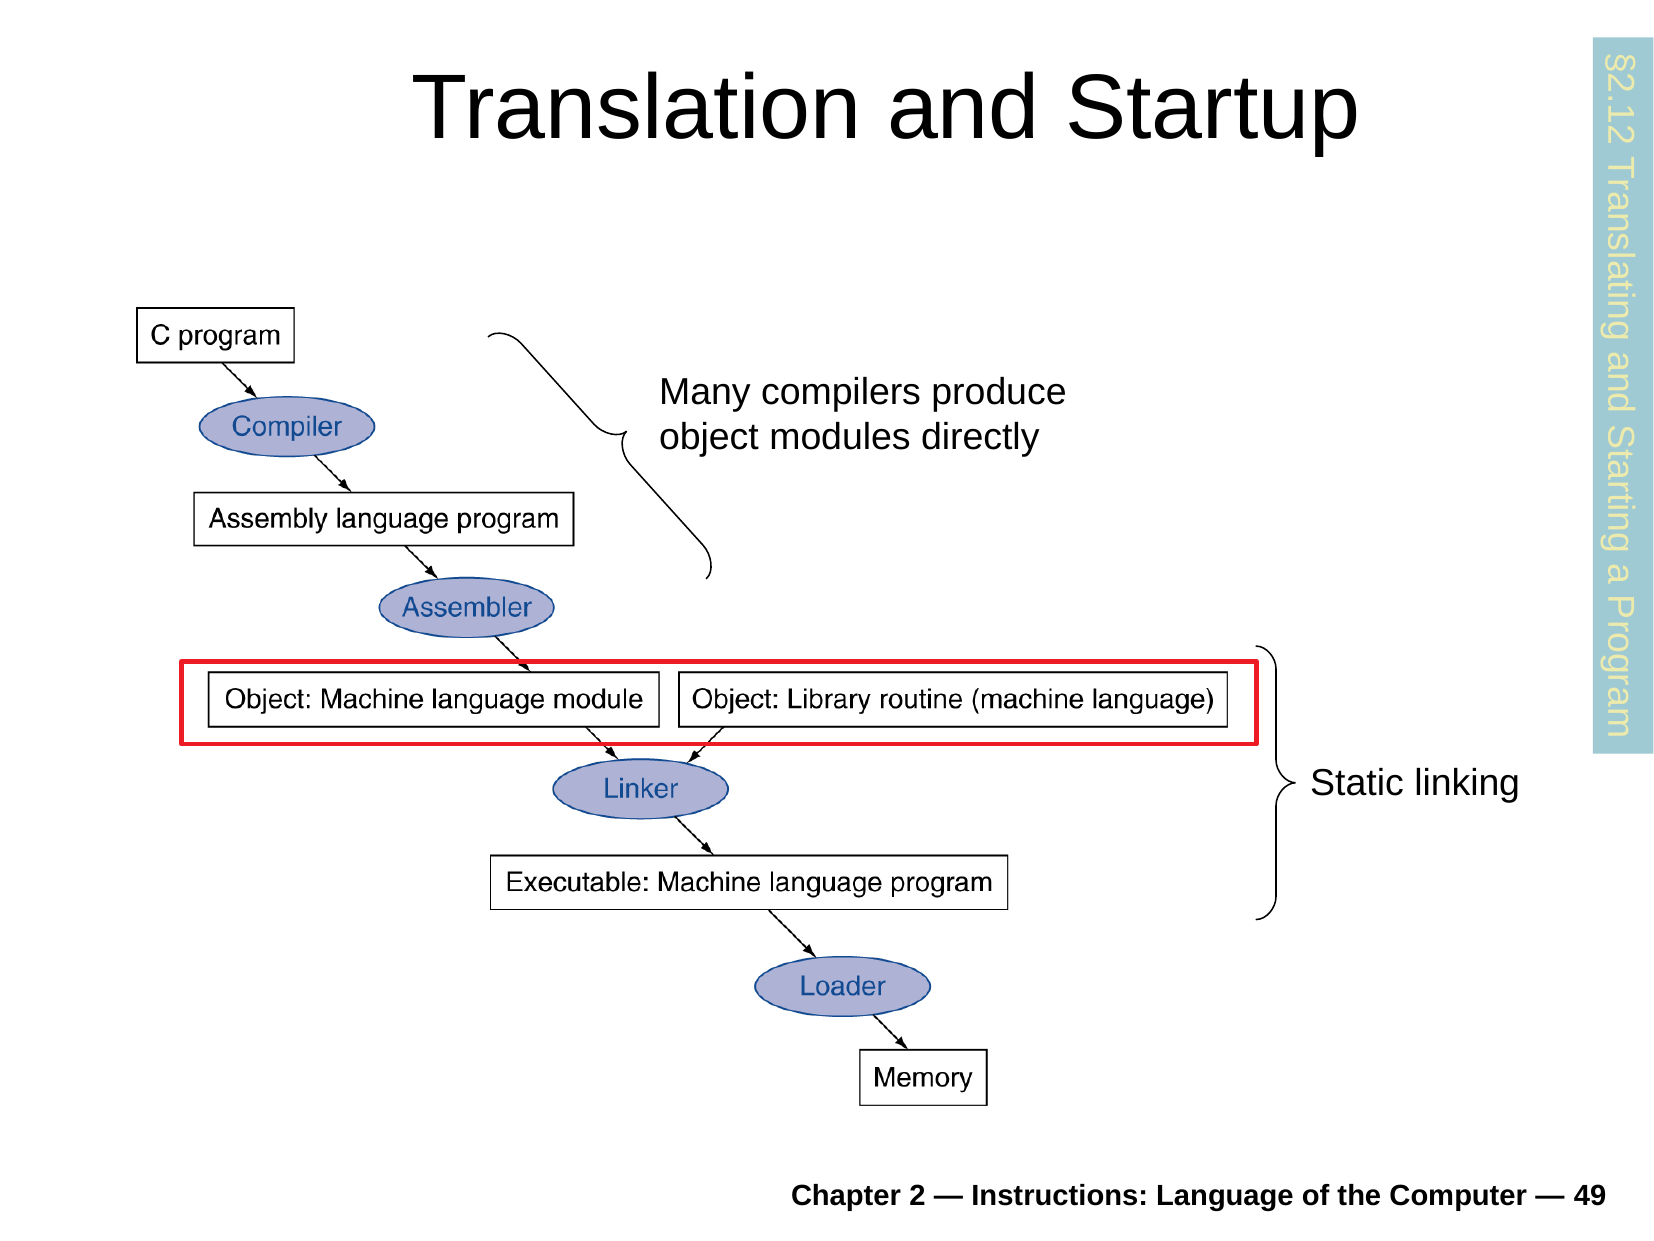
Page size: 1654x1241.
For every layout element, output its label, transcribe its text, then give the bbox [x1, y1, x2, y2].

text_box Many compilers produce object modules directly [644, 359, 1140, 466]
text_box Chapter 2 — Instructions: Language of the Computer — <number> [305, 1153, 1622, 1219]
text_box §2.12 Translating and Starting a Program [1592, 37, 1654, 754]
title Translation and Startup [123, 26, 1618, 165]
picture [184, 664, 1228, 742]
text_box Static linking [1295, 750, 1577, 811]
picture [136, 307, 1228, 1106]
